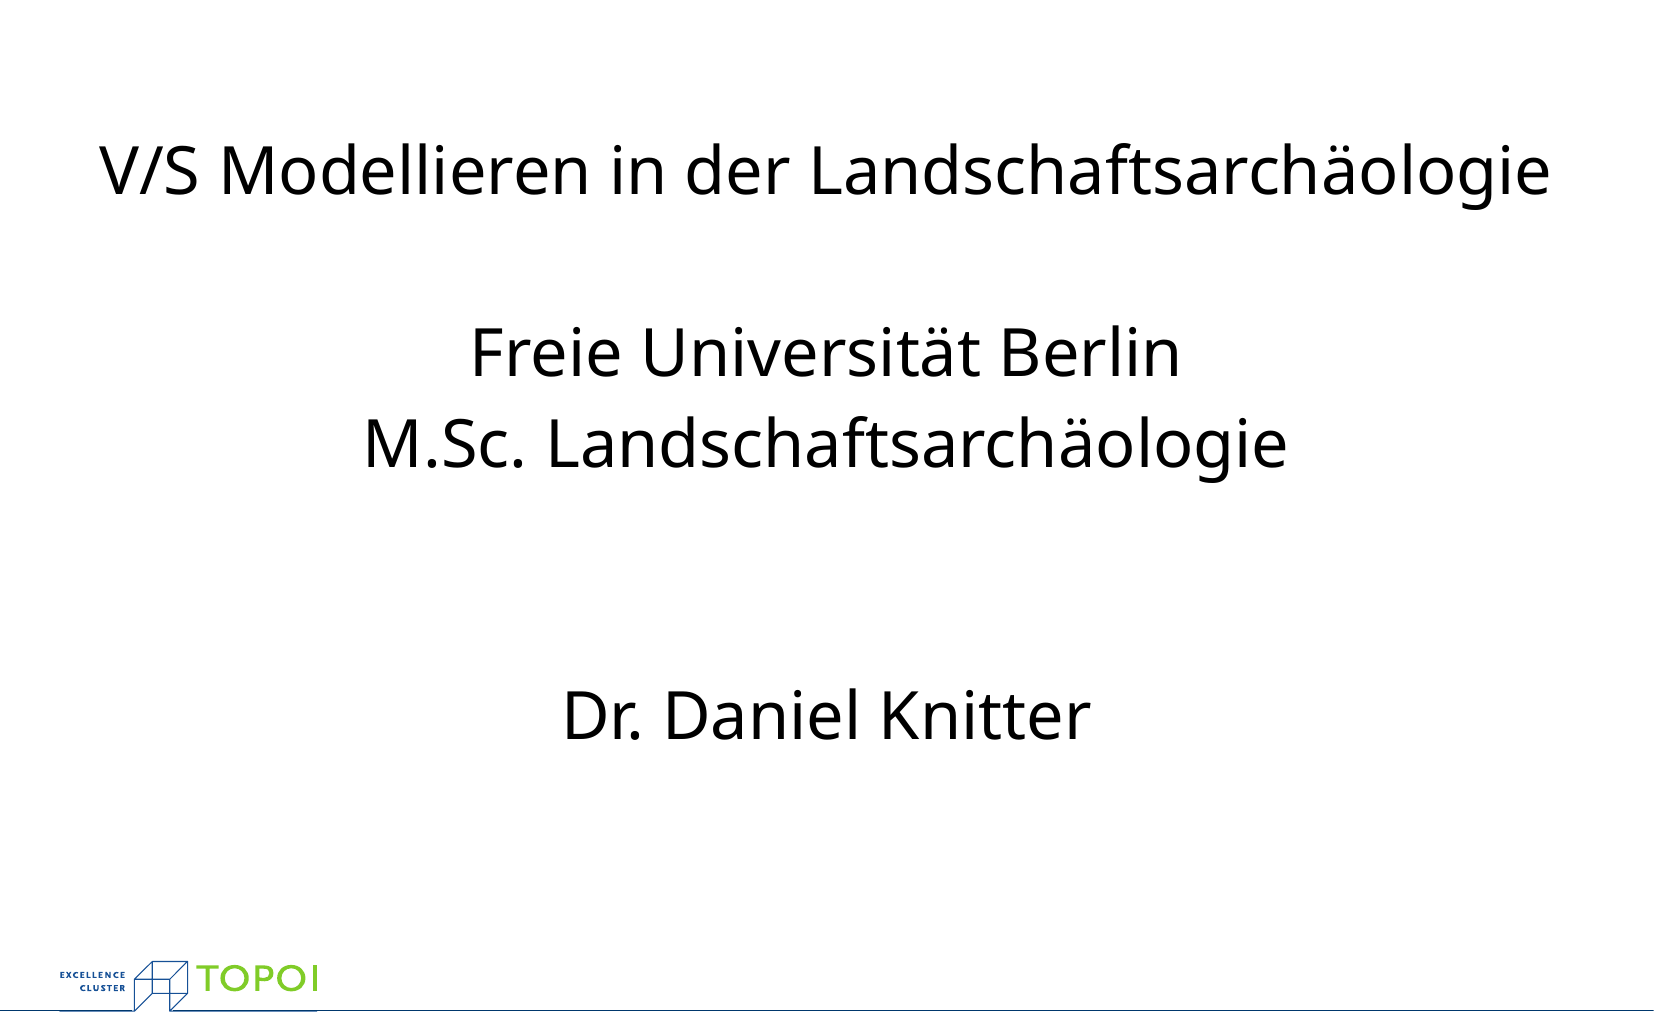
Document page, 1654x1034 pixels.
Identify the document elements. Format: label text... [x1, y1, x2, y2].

subtitle V/S Modellieren in der Landschaftsarchäologie Freie Universität Berlin M.Sc. Landschaftsarchäologie Dr. Daniel Knitter [82, 41, 1571, 842]
